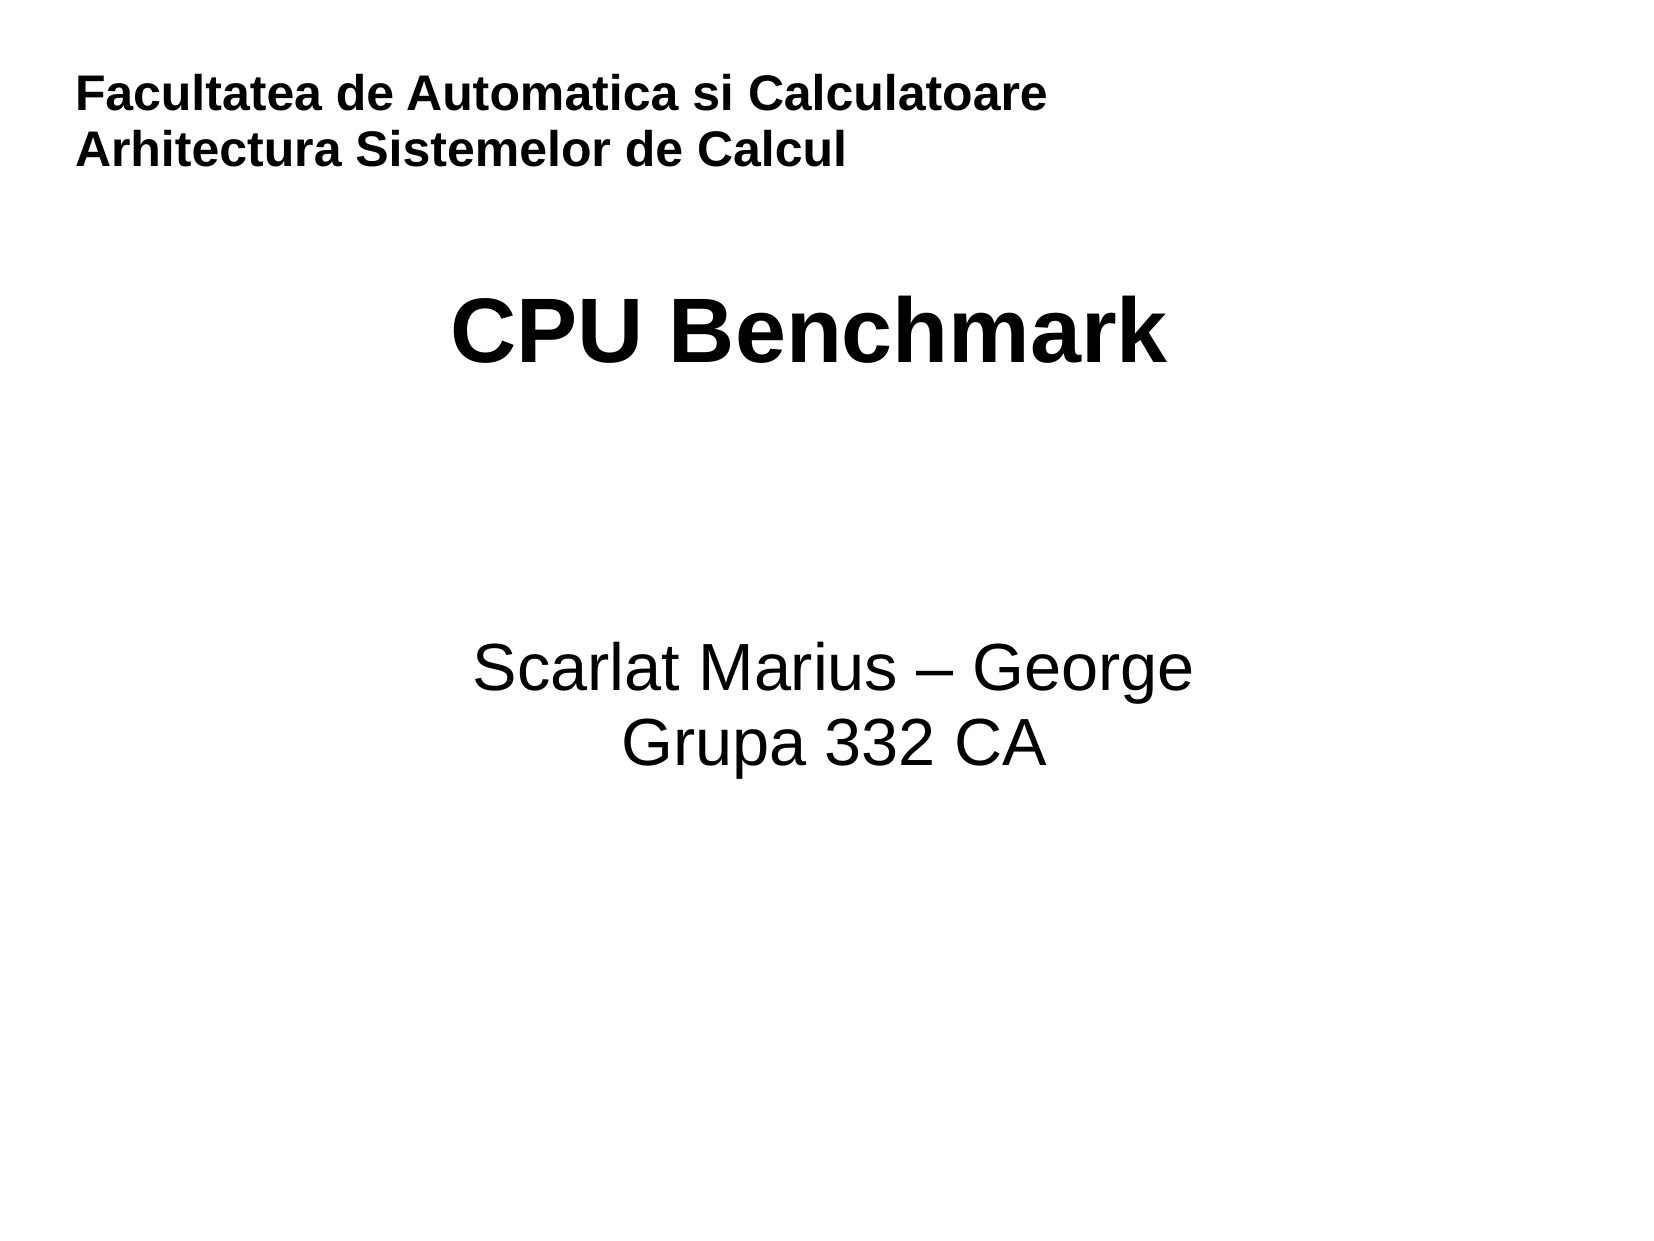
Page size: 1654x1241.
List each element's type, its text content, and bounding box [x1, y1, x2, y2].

title Facultatea de Automatica si Calculatoare Arhitectura Sistemelor de Calcul CPU Benchmark [75, 45, 1571, 403]
subtitle Scarlat Marius – George Grupa 332 CA [90, 450, 1579, 961]
